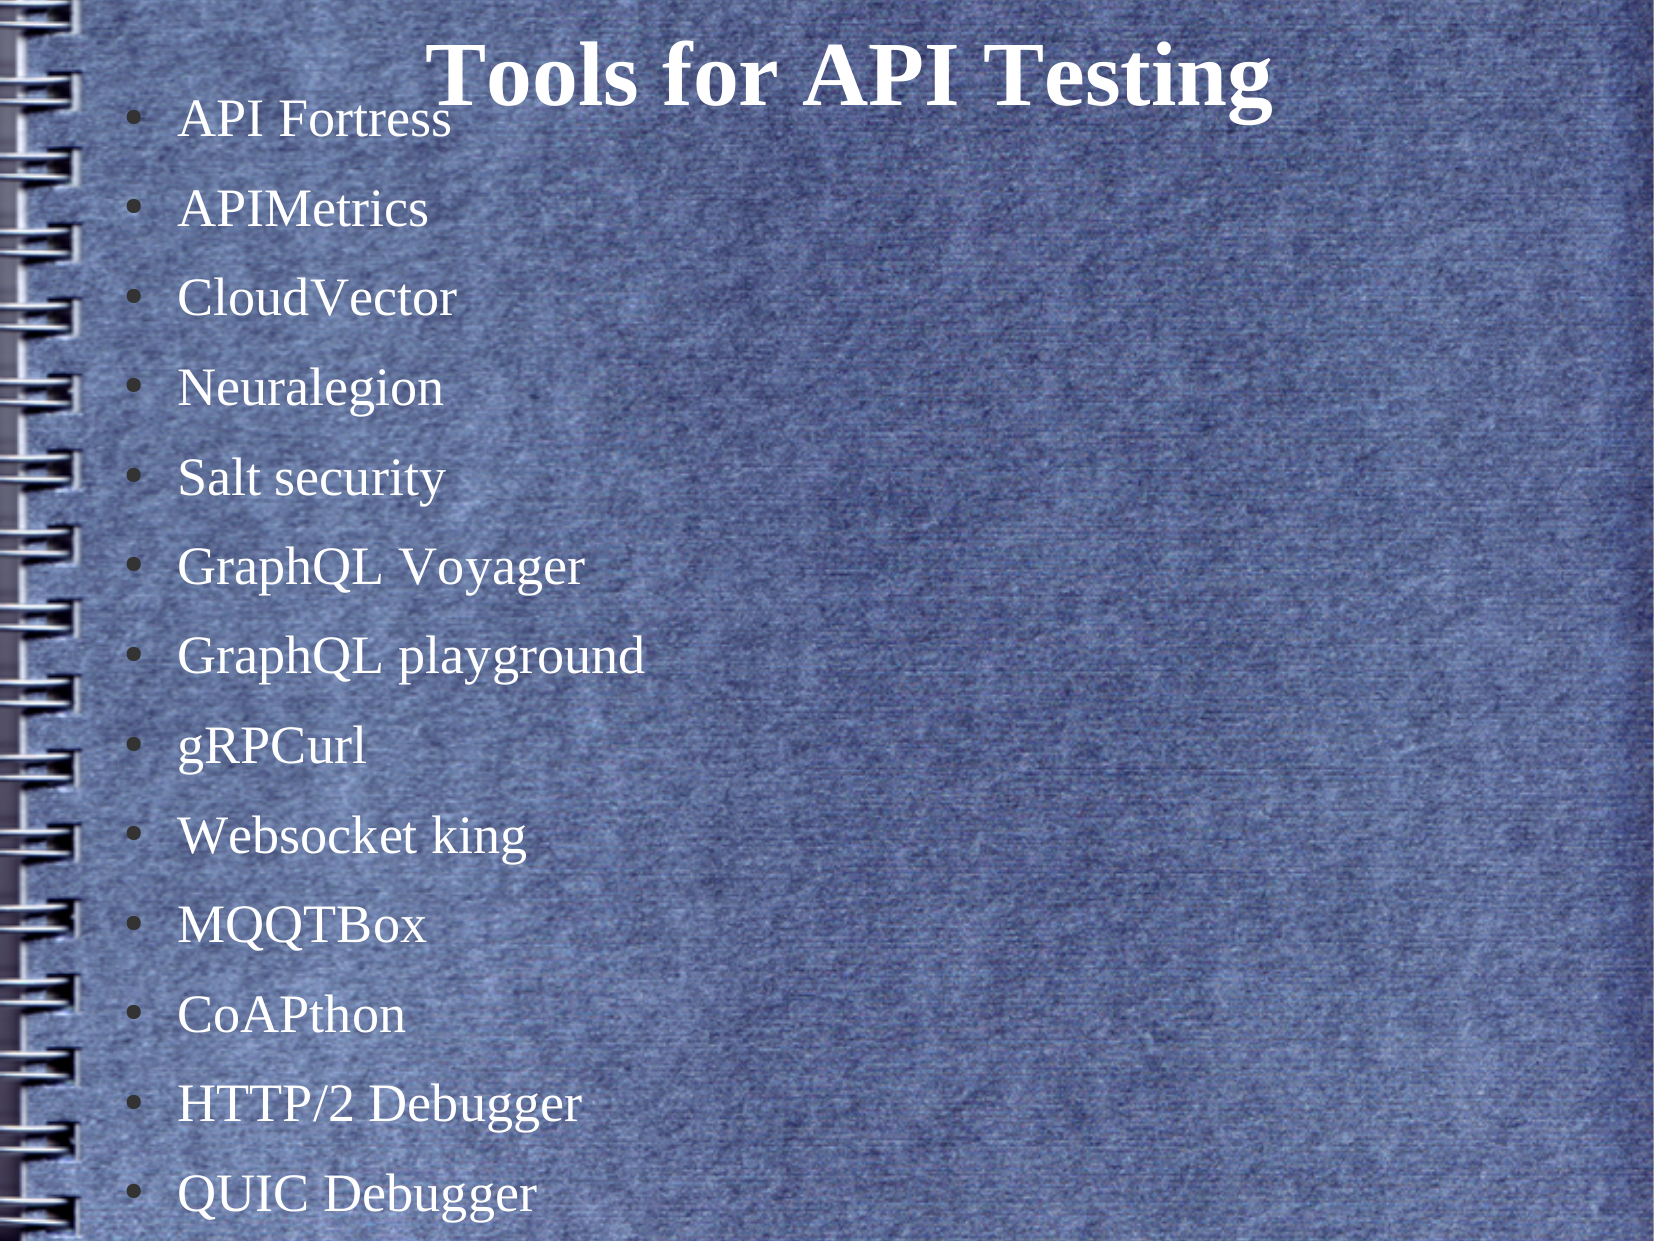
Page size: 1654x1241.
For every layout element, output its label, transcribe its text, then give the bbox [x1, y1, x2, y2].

title Tools for API Testing [106, 0, 1595, 88]
picture [0, 0, 1654, 1241]
list API Fortress APIMetrics CloudVector Neuralegion Salt security GraphQL Voyager GraphQL playground gRPCurl Websocket king MQQTBox CoAPthon HTTP/2 Debugger QUIC Debugger [106, 88, 1595, 1237]
